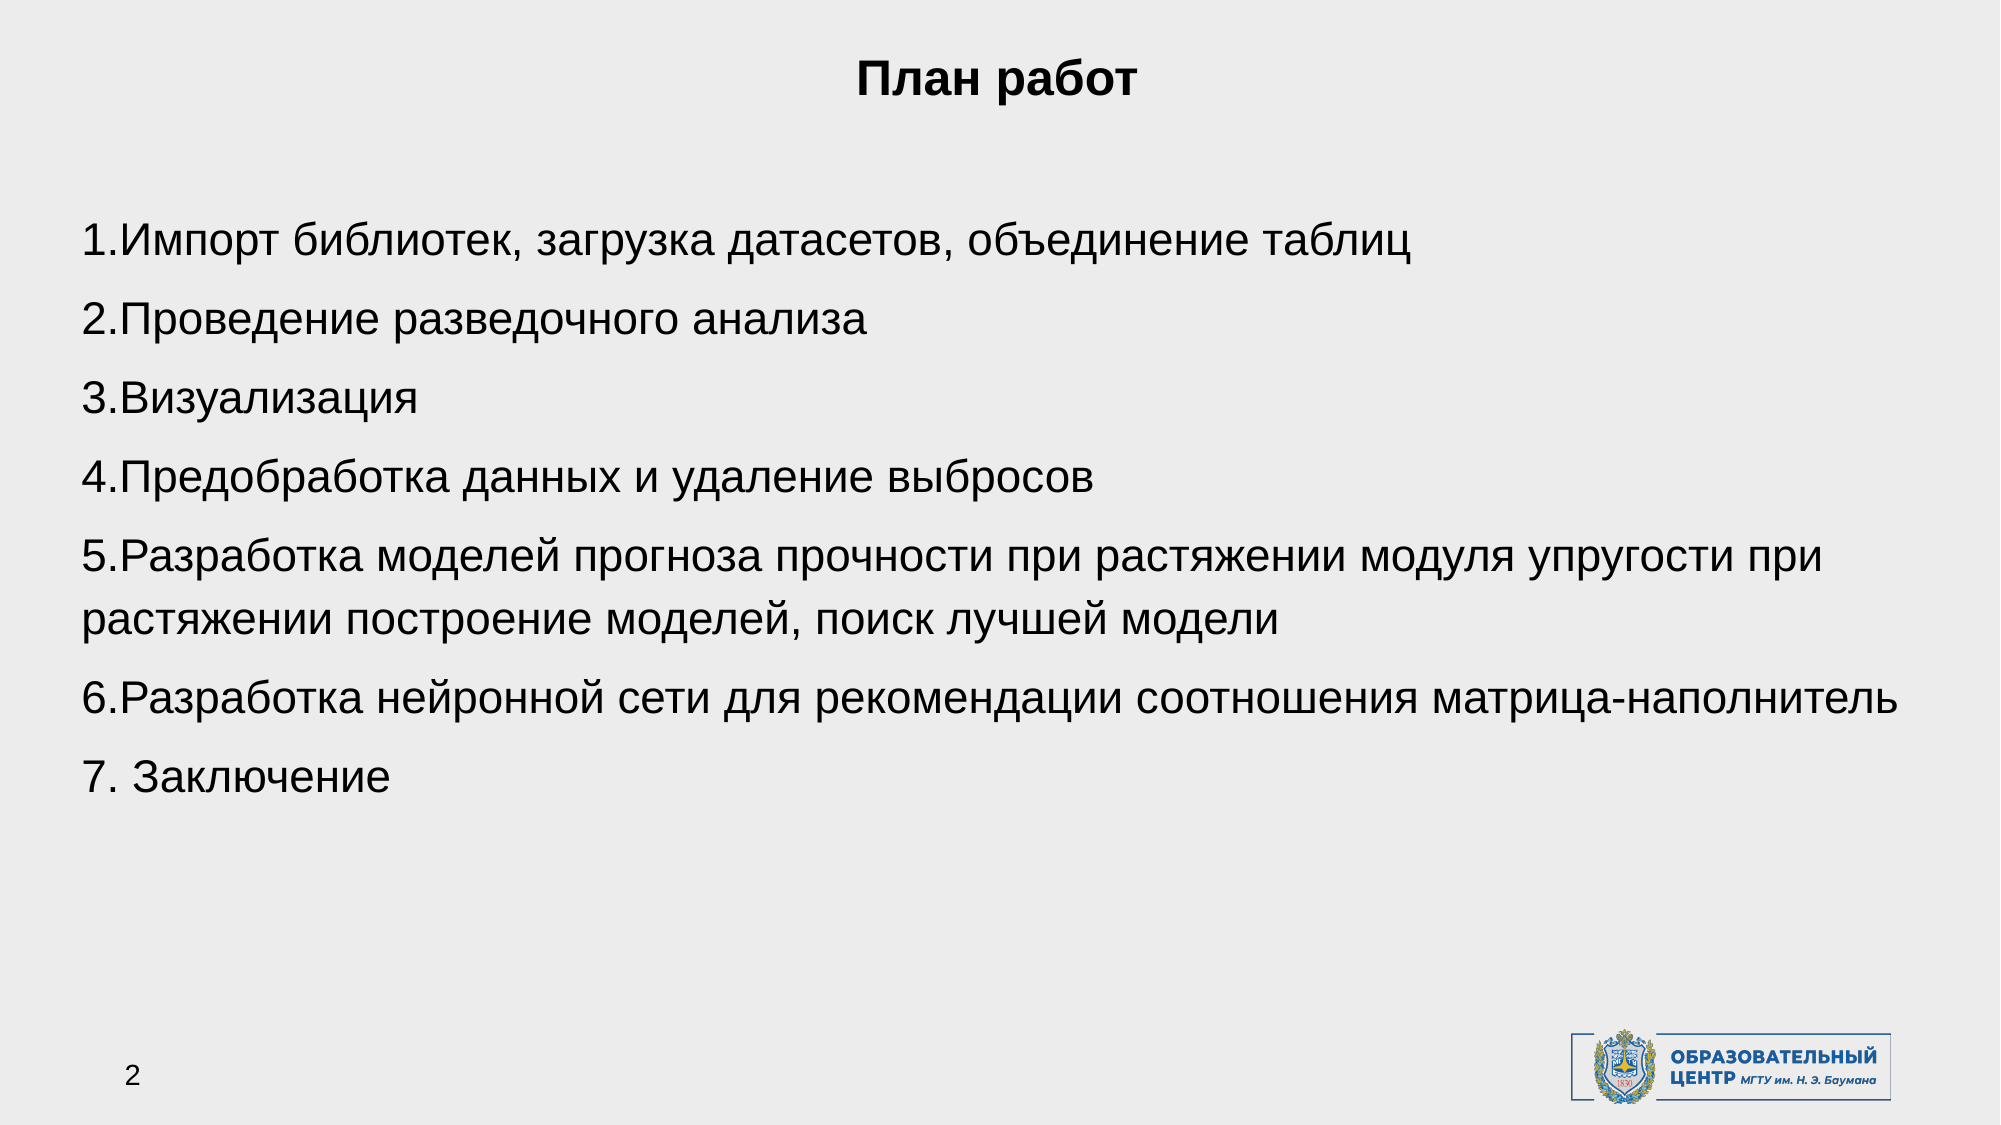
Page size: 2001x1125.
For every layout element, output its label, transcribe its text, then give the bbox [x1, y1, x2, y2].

list 1.Импорт библиотек, загрузка датасетов, объединение таблиц 2.Проведение разведочного анализа 3.Визуализация 4.Предобработка данных и удаление выбросов 5.Разработка моделей прогноза прочности при растяжении модуля упругости при растяжении построение моделей, поиск лучшей модели 6.Разработка нейронной сети для рекомендации соотношения матрица-наполнитель 7. Заключение [66, 123, 1929, 1014]
title План работ [66, 21, 1929, 123]
slide_number <номер> [109, 1043, 248, 1104]
picture [1571, 1029, 1891, 1104]
